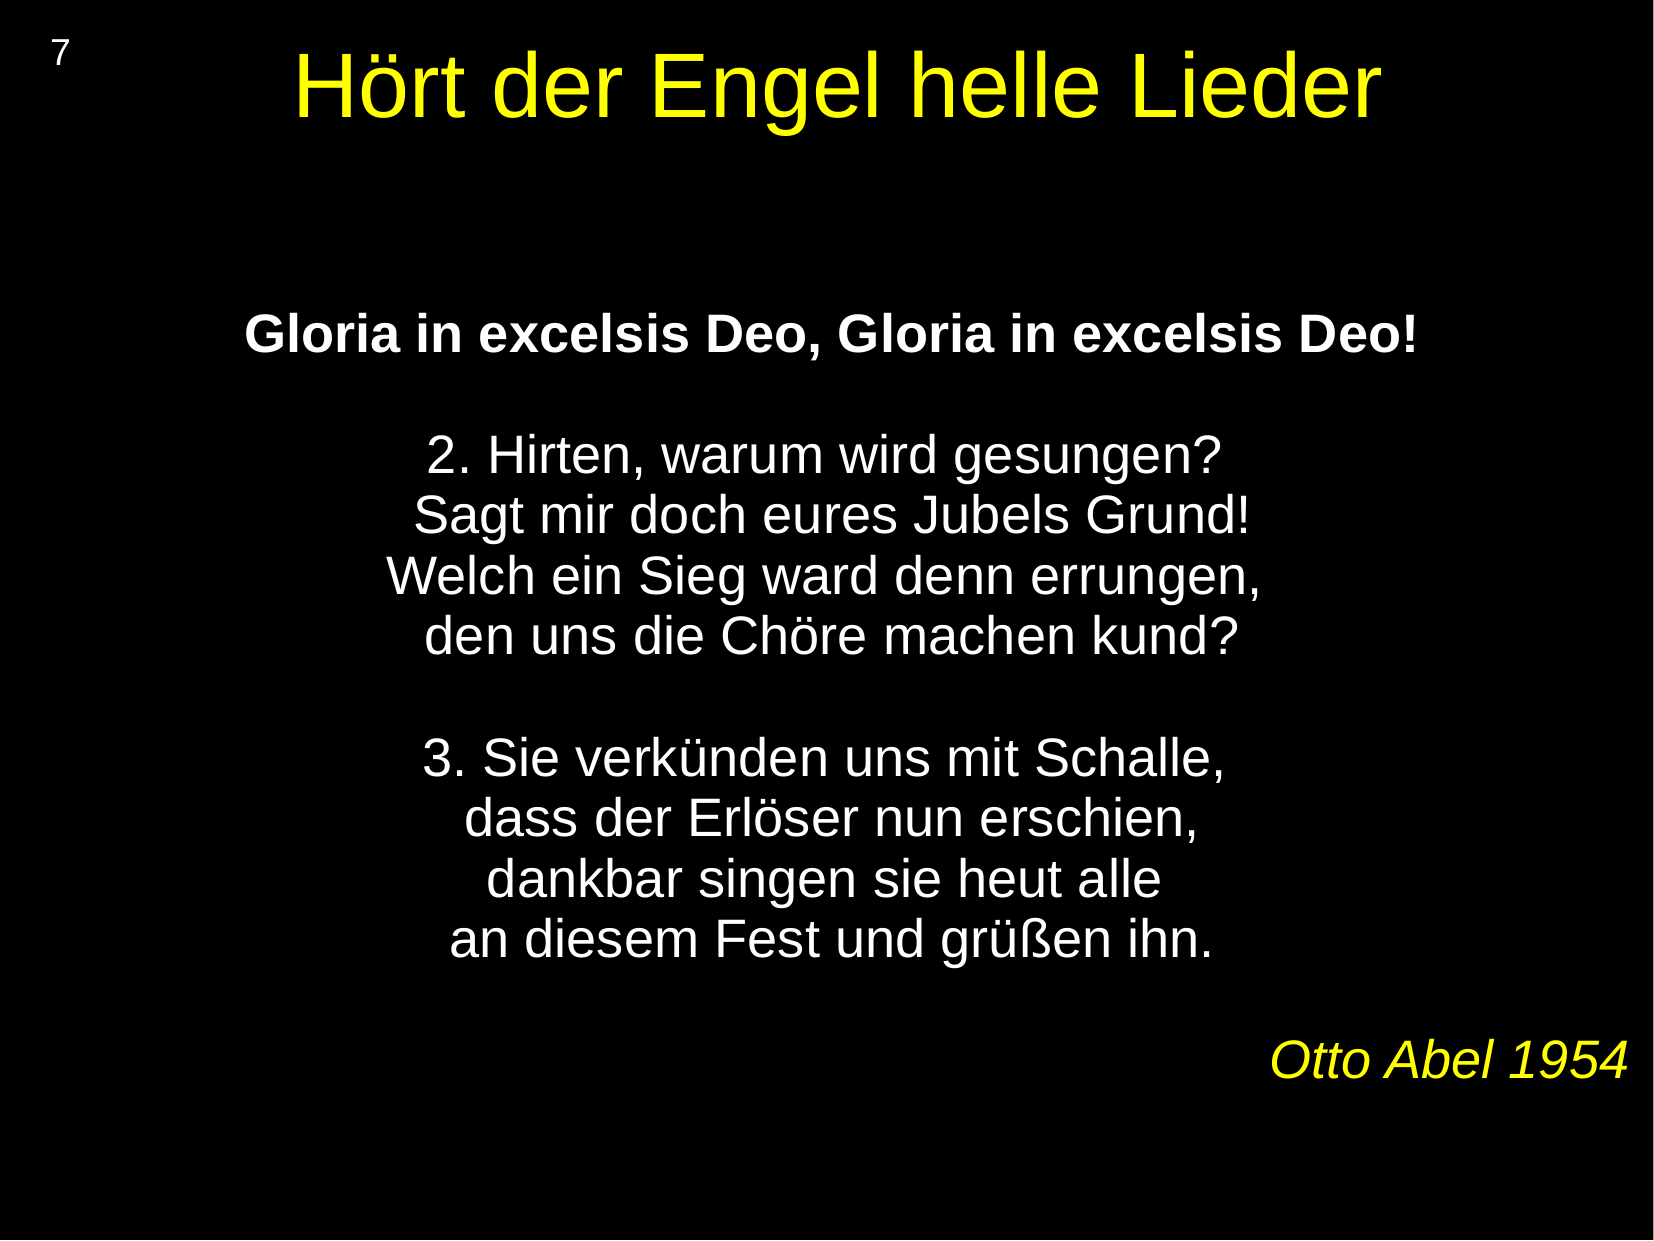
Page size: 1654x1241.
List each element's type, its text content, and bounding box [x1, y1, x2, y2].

text_box 7 [35, 23, 130, 81]
list Gloria in excelsis Deo, Gloria in excelsis Deo! 2. Hirten, warum wird gesungen? Sagt mir doch eures Jubels Grund! Welch ein Sieg ward denn errungen, den uns die Chöre machen kund? 3. Sie verkünden uns mit Schalle, dass der Erlöser nun erschien, dankbar singen sie heut alle an diesem Fest und grüßen ihn. Otto Abel 1954 [35, 177, 1630, 1217]
title Hört der Engel helle Lieder [94, 5, 1583, 166]
